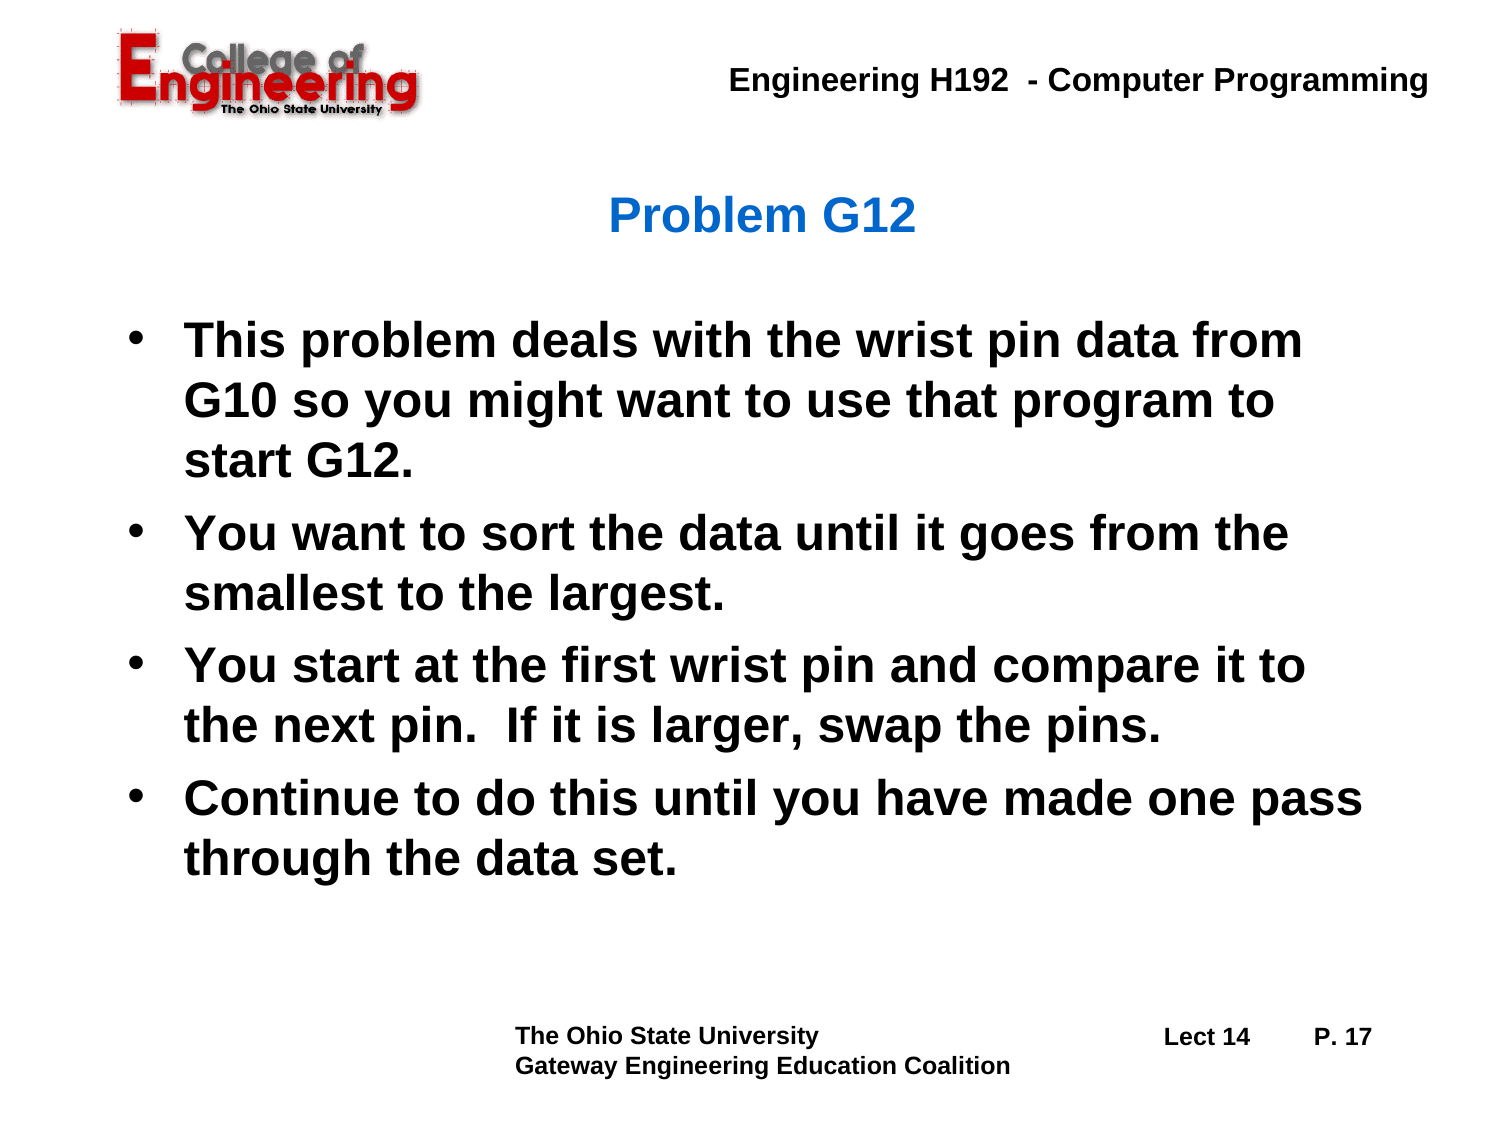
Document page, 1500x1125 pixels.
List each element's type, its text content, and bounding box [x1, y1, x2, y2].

title Problem G12 [125, 174, 1401, 250]
list This problem deals with the wrist pin data from G10 so you might want to use that program to start G12. You want to sort the data until it goes from the smallest to the largest. You start at the first wrist pin and compare it to the next pin. If it is larger, swap the pins. Continue to do this until you have made one pass through the data set. [112, 299, 1388, 976]
